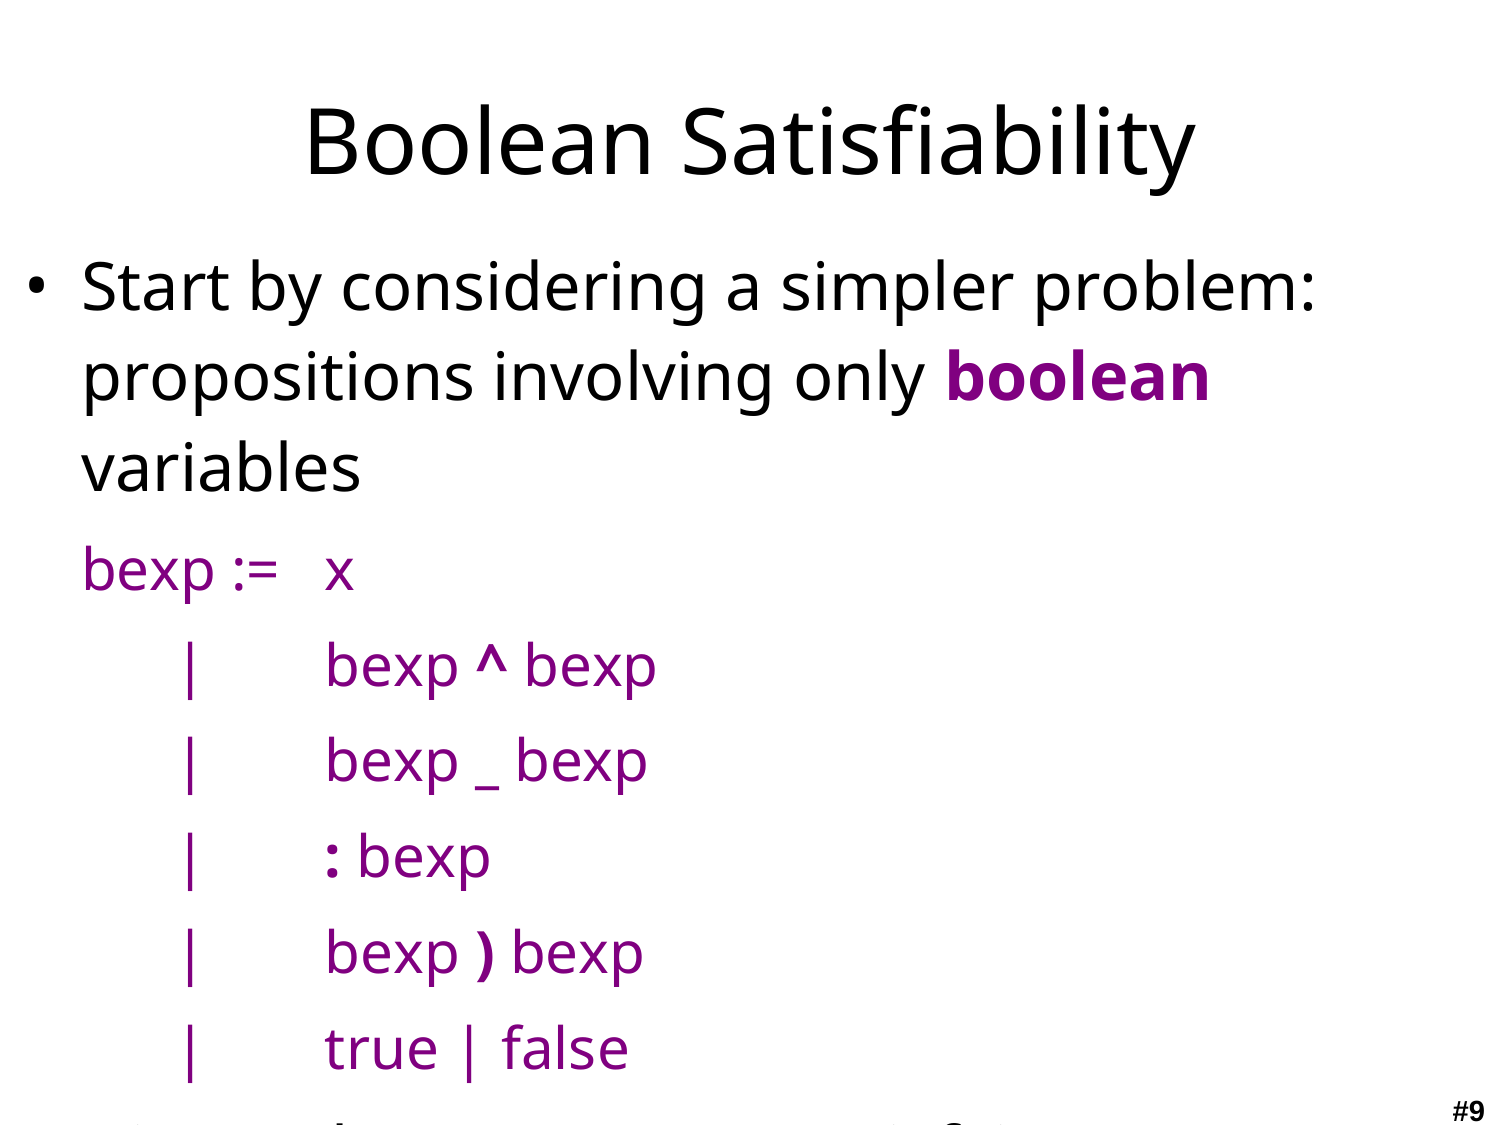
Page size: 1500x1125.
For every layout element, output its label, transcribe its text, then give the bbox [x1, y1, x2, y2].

list Start by considering a simpler problem: propositions involving only boolean variables bexp := x | bexp ^ bexp | bexp _ bexp | : bexp | bexp ) bexp | true | false Given a bexp, return a satisfying assignment or indicate that it cannot be satisfied [24, 238, 1476, 1084]
title Boolean Satisfiability [24, 45, 1476, 233]
